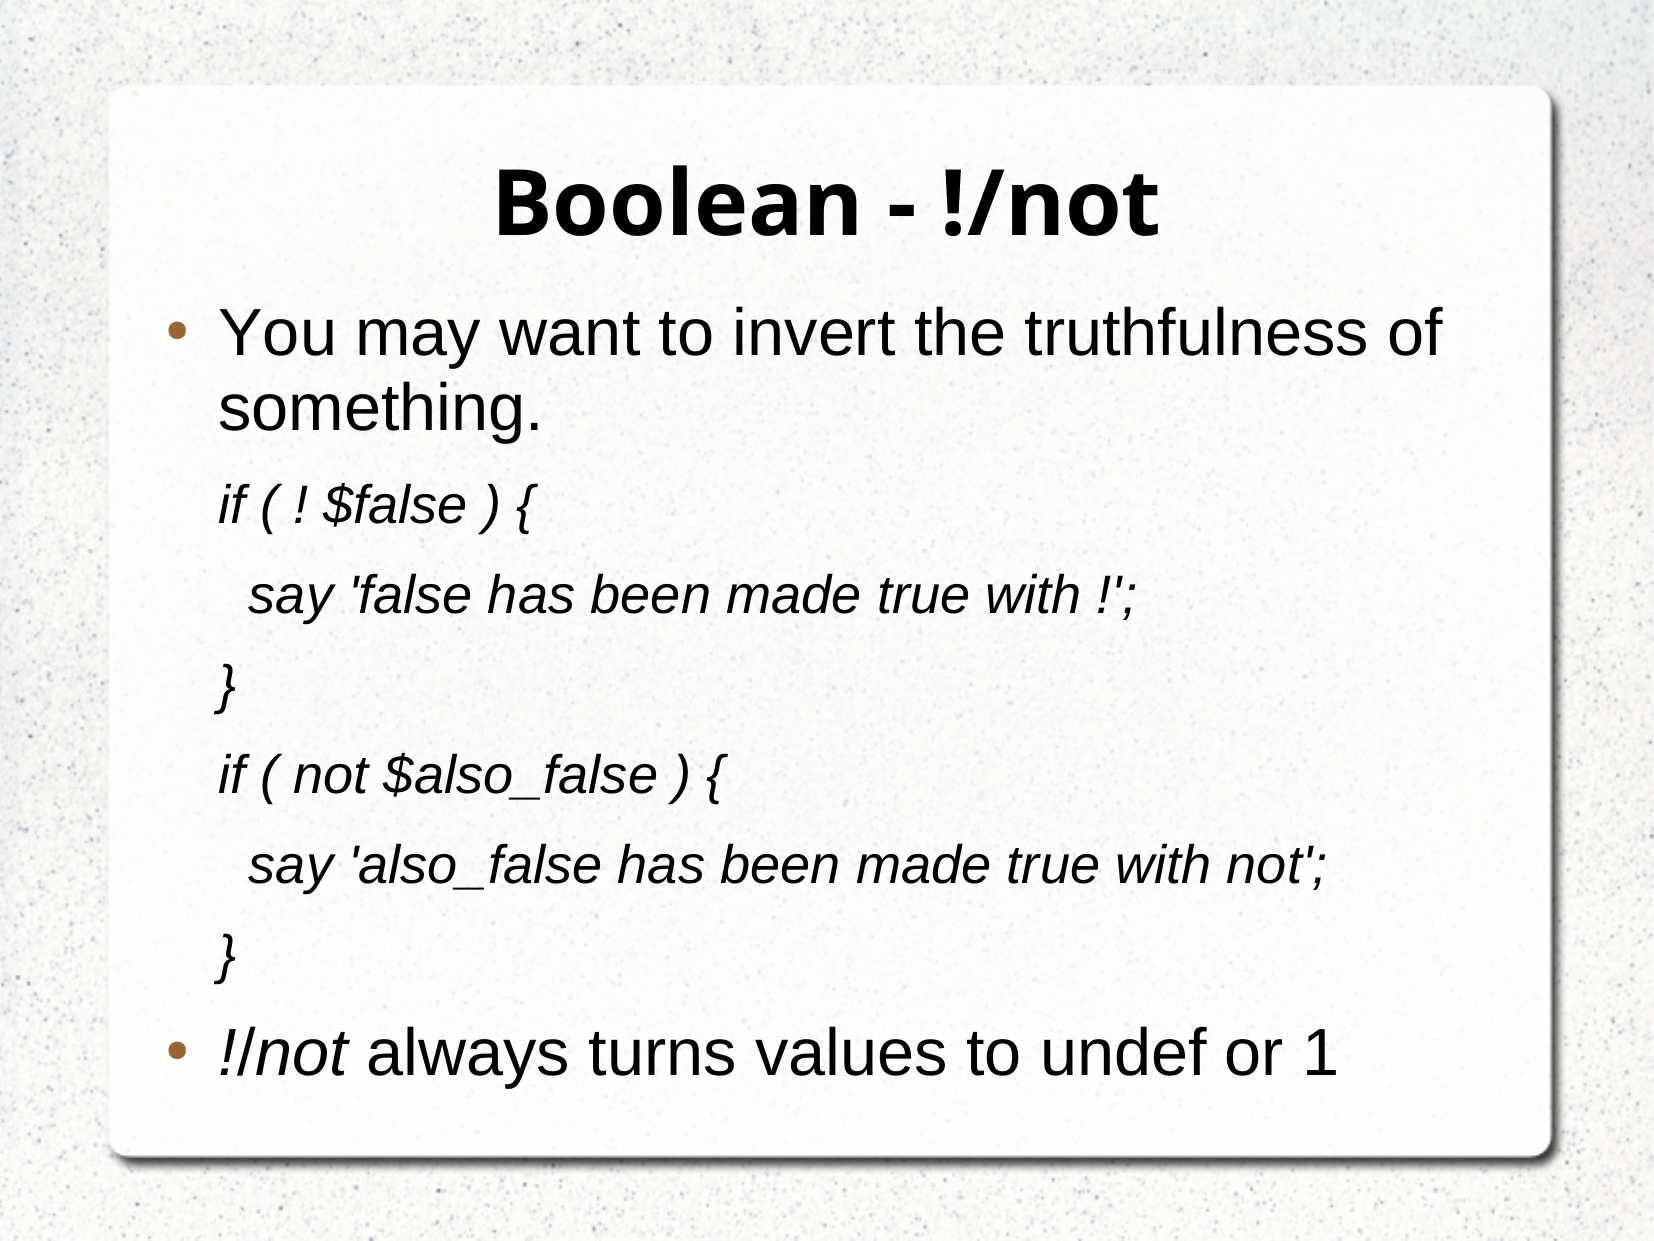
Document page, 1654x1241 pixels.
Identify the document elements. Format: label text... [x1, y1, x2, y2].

picture [0, 0, 1654, 1241]
title Boolean - !/not [118, 96, 1536, 304]
list You may want to invert the truthfulness of something. if ( ! $false ) { say 'false has been made true with !'; } if ( not $also_false ) { say 'also_false has been made true with not'; } !/not always turns values to undef or 1 [147, 295, 1506, 1193]
